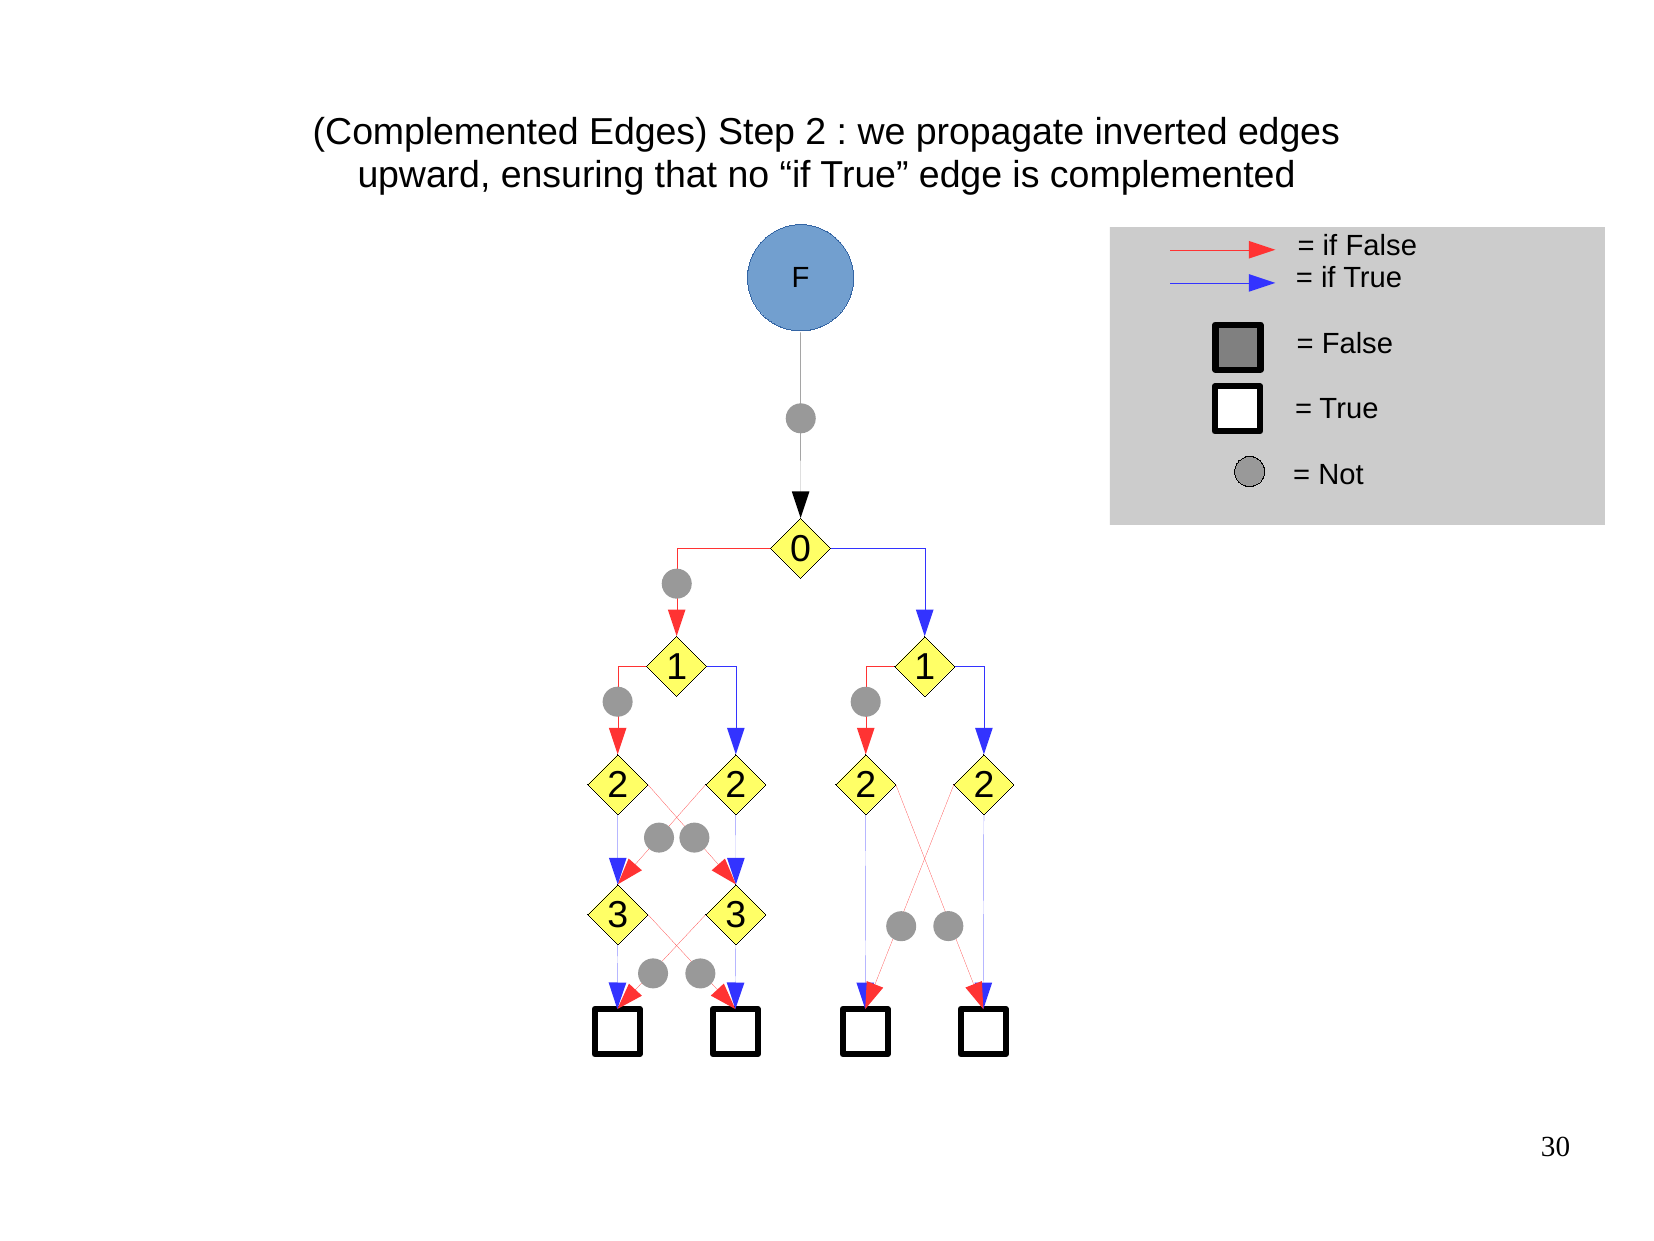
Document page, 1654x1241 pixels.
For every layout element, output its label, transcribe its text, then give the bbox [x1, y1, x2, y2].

text_box [712, 1009, 758, 1055]
text_box [886, 911, 917, 942]
text_box [594, 1009, 640, 1055]
text_box [960, 1009, 1006, 1055]
text_box [933, 911, 964, 942]
text_box 3 [705, 884, 766, 945]
text_box [1215, 324, 1261, 370]
text_box 2 [705, 754, 766, 815]
text_box [661, 568, 692, 599]
text_box [638, 958, 669, 989]
text_box 1 [894, 636, 955, 697]
text_box [842, 1009, 888, 1055]
text_box [643, 822, 675, 853]
text_box 0 [770, 518, 831, 579]
text_box 3 [587, 884, 648, 945]
text_box [850, 686, 881, 717]
text_box [1234, 456, 1265, 487]
text_box [679, 822, 710, 853]
text_box 2 [954, 754, 1014, 815]
text_box [685, 958, 716, 989]
text_box [1215, 386, 1261, 432]
text_box 2 [835, 754, 896, 815]
text_box [785, 403, 816, 434]
text_box 2 [587, 754, 648, 815]
text_box F [747, 224, 854, 331]
text_box [602, 686, 633, 717]
text_box = if False = if True = False = True = Not [1109, 227, 1605, 525]
title (Complemented Edges) Step 2 : we propagate inverted edges upward, ensuring that no “if True” edge is complemented [82, 49, 1571, 257]
text_box 1 [646, 636, 707, 697]
